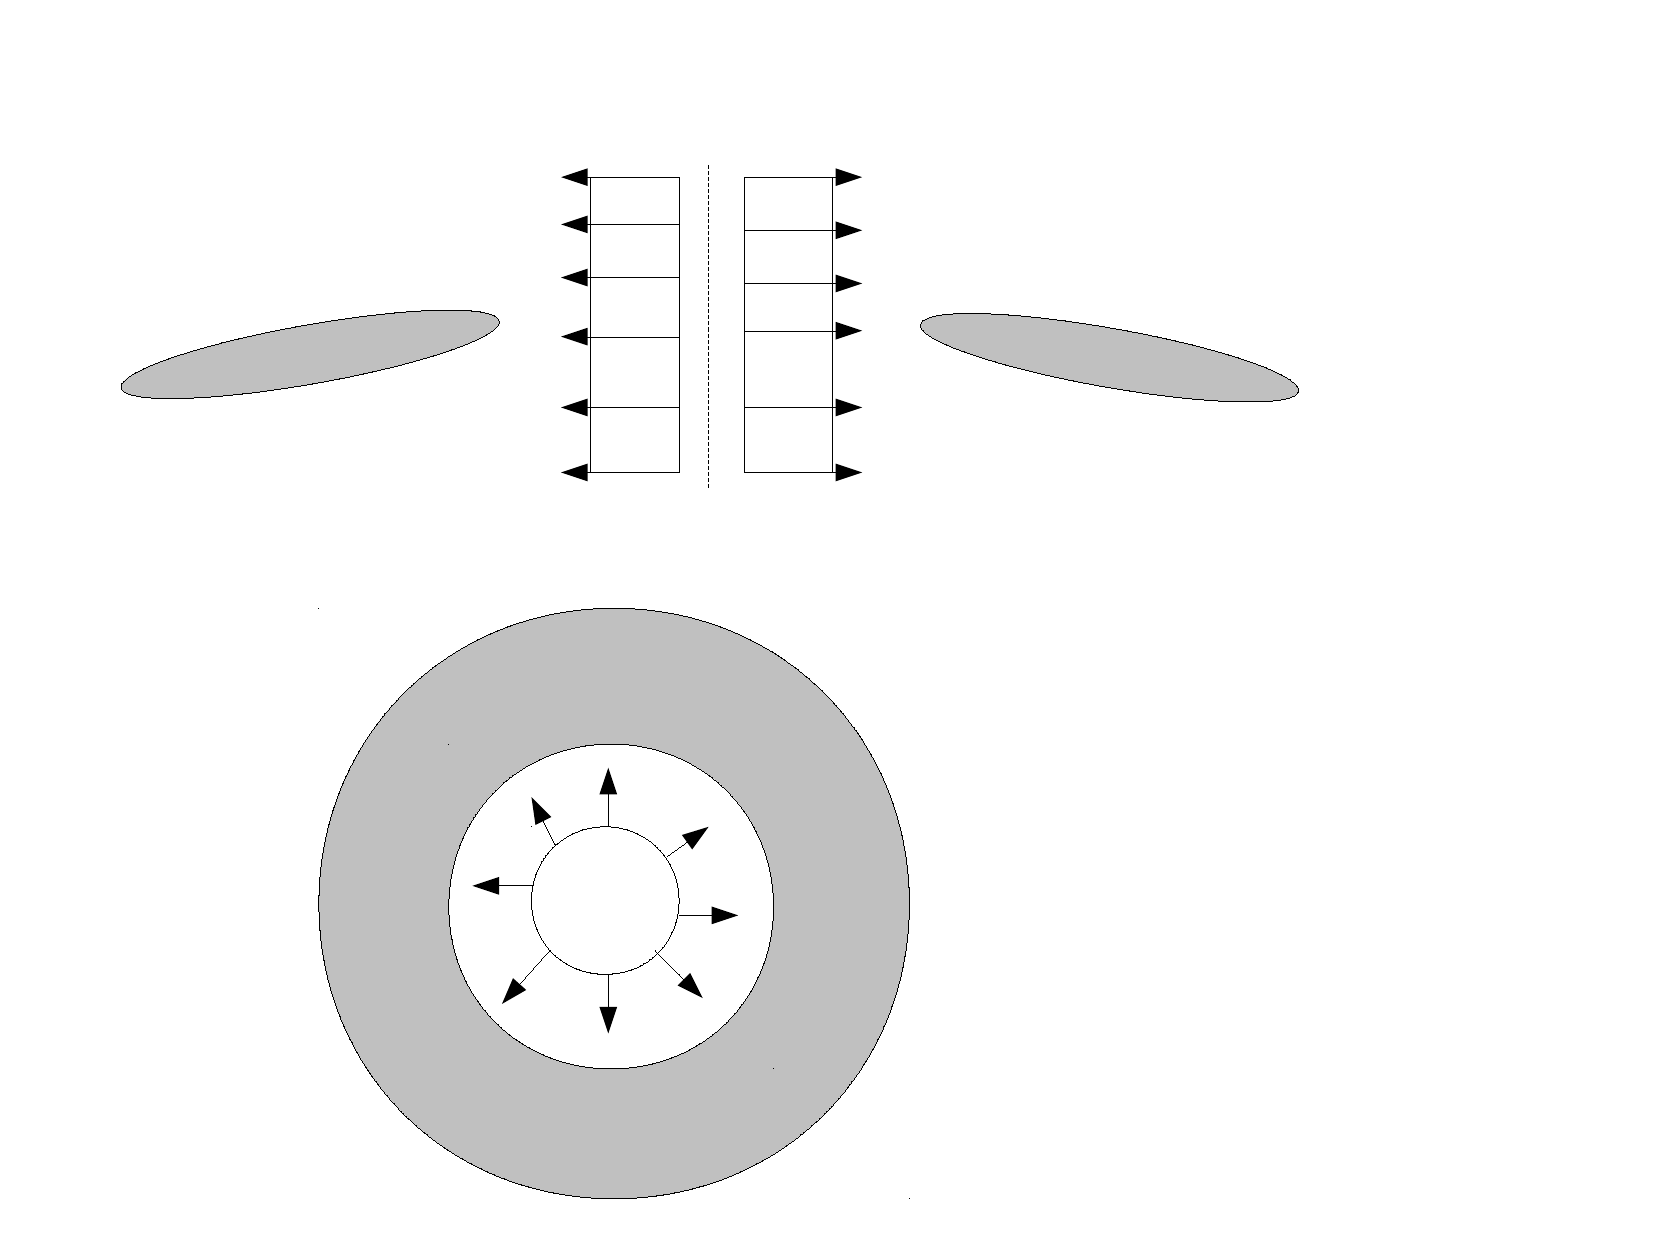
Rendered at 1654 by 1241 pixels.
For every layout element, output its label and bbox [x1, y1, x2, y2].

text_box [318, 608, 910, 1199]
text_box [920, 313, 1299, 402]
text_box [121, 310, 500, 399]
